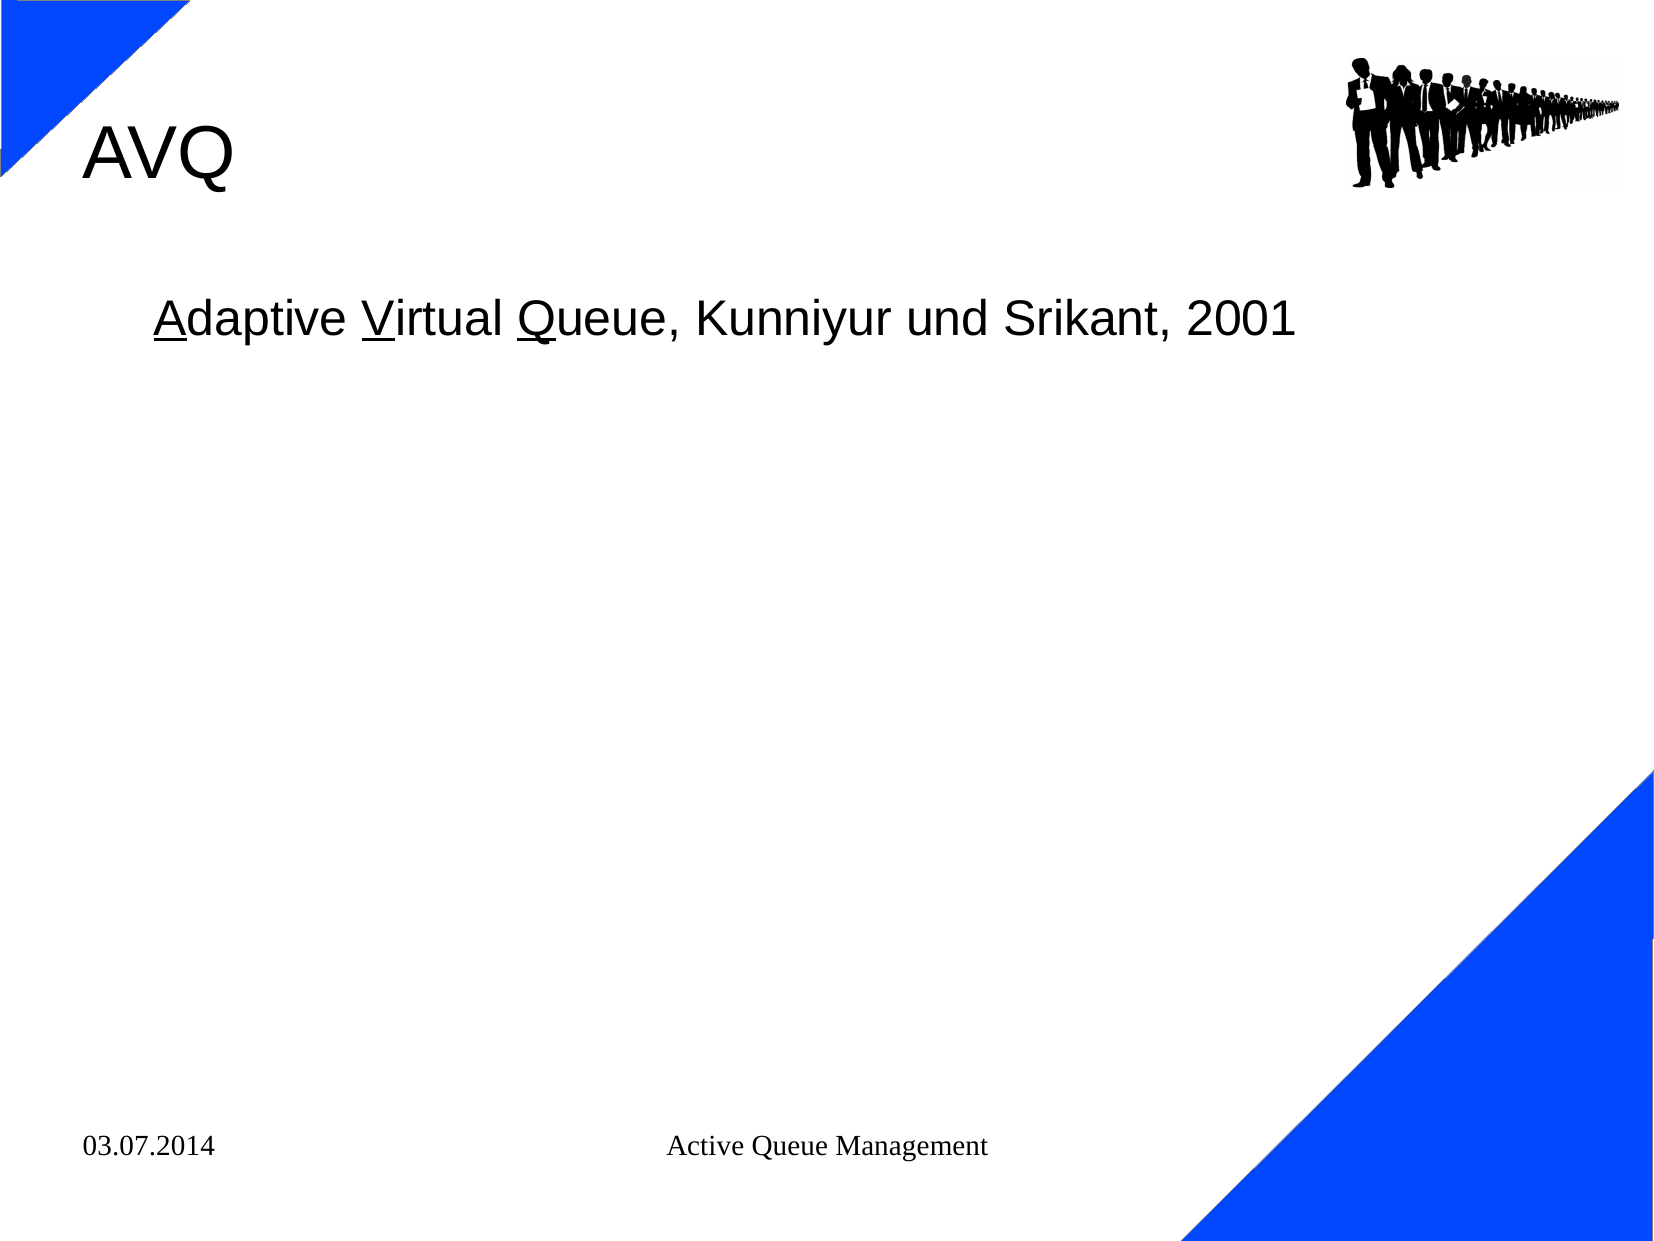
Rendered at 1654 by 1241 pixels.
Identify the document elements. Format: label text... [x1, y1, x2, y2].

text_box [0, 0, 190, 177]
title AVQ [82, 49, 1571, 257]
list Adaptive Virtual Queue, Kunniyur und Srikant, 2001 [82, 290, 1571, 1109]
picture [1346, 58, 1619, 188]
text_box [1180, 770, 1654, 1241]
